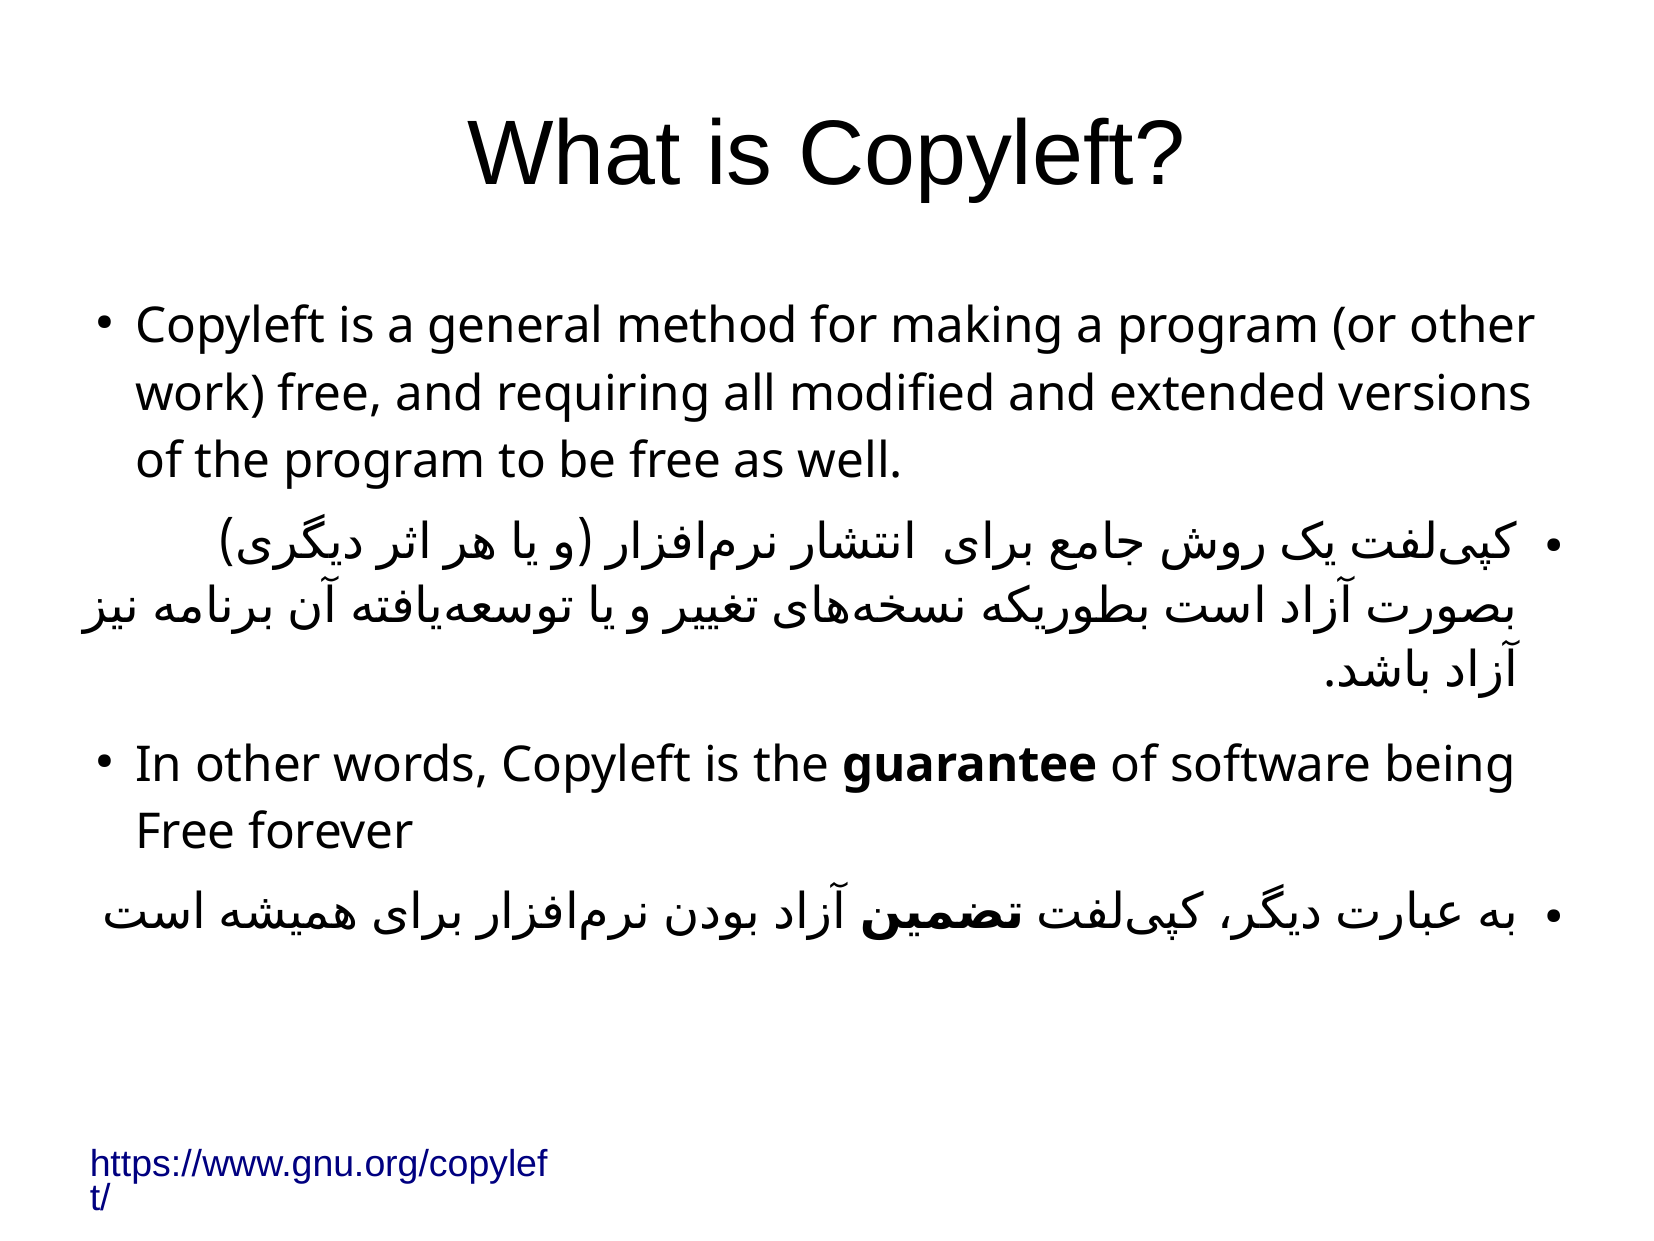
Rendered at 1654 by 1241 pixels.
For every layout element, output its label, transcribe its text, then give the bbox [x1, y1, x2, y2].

text_box https://www.gnu.org/copyleft/ [75, 1135, 564, 1193]
title What is Copyleft? [82, 49, 1571, 257]
list Copyleft is a general method for making a program (or other work) free, and requiring all modified and extended versions of the program to be free as well. کپی‌لفت یک روش جامع برای انتشار نرم‌افزار (و یا هر اثر دیگری) بصورت آزاد است بطوریکه نسخه‌های تغییر و یا توسعه‌یافته آن برنامه نیز آزاد باشد. In other words, Copyleft is the guarantee of software being Free forever به عبارت دیگر، کپی‌لفت تضمین آزاد بودن نرم‌افزار برای همیشه است [82, 290, 1571, 1010]
